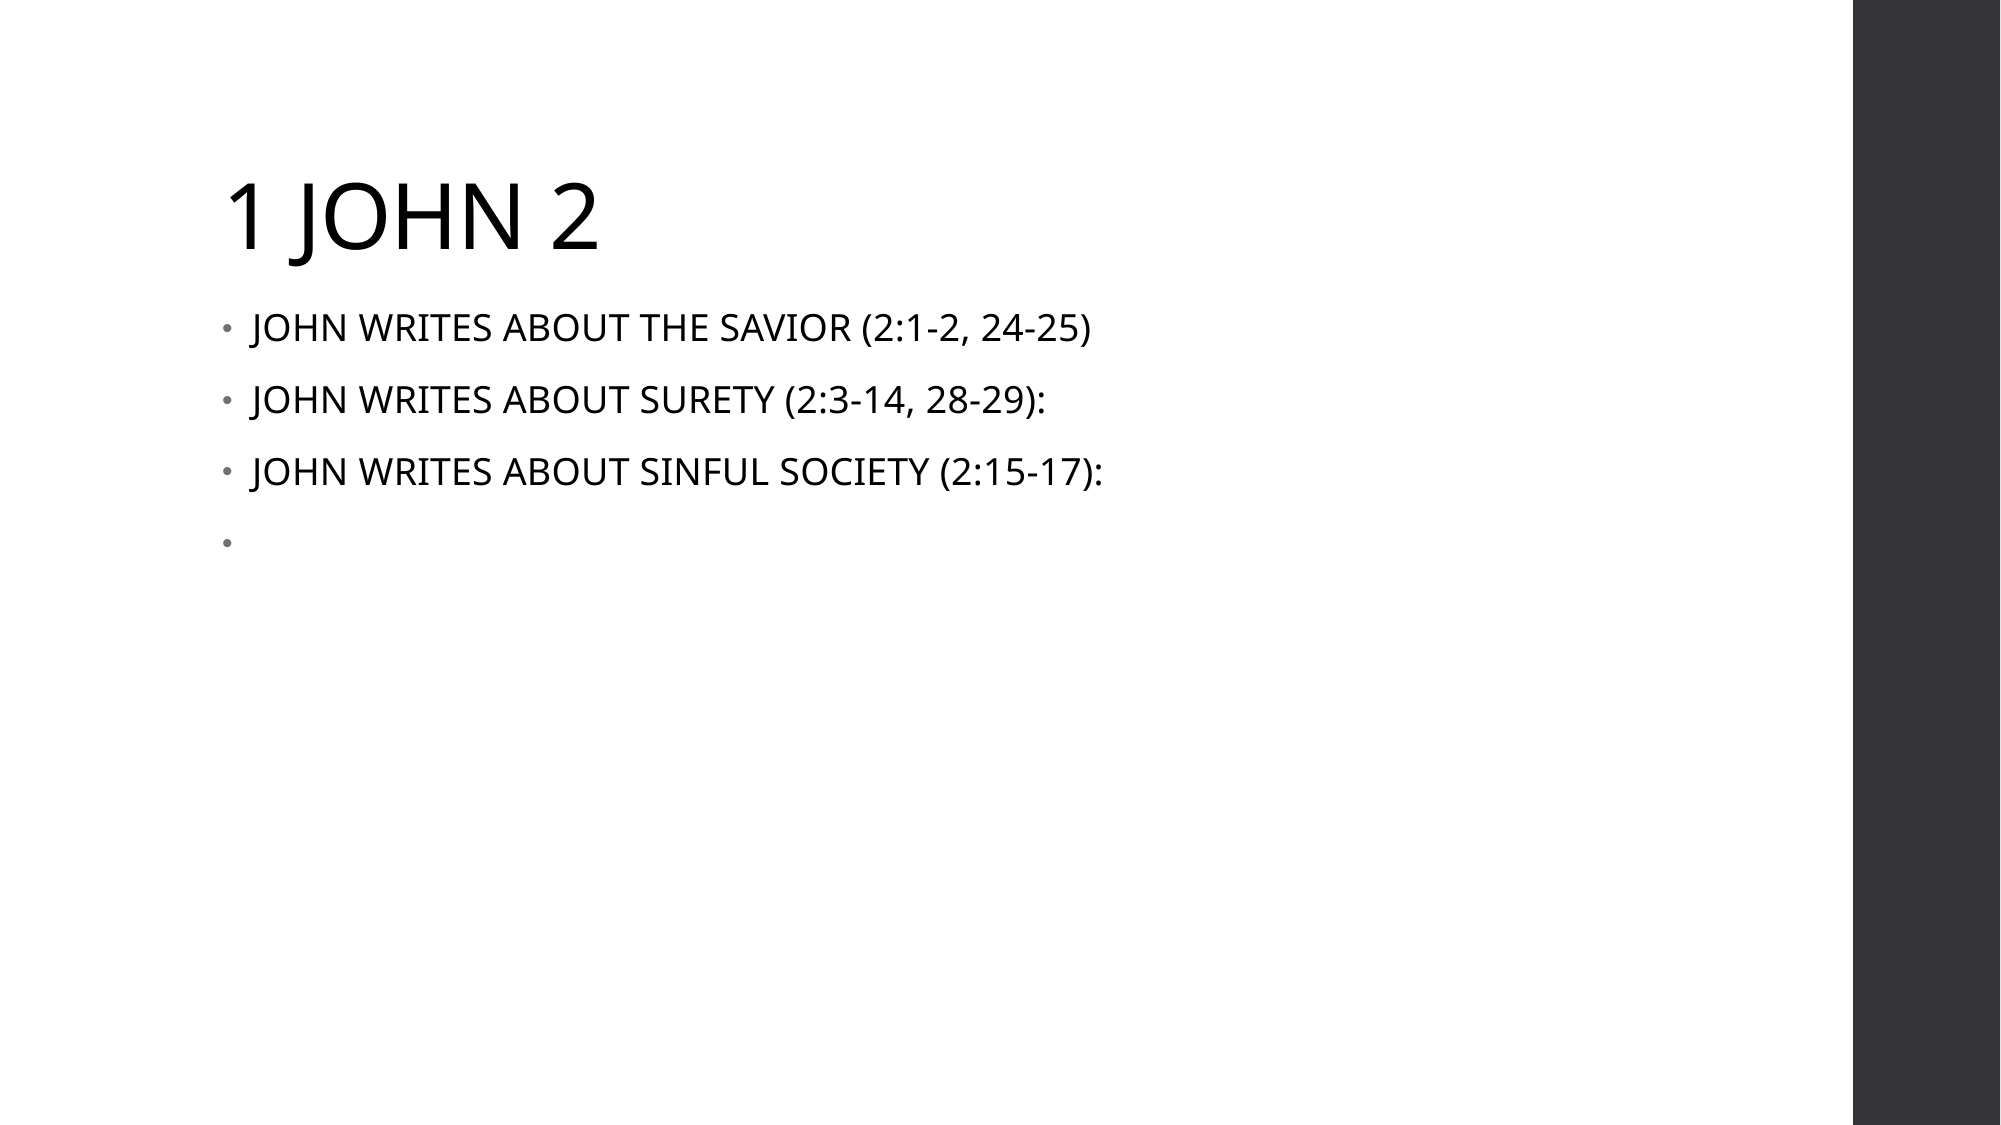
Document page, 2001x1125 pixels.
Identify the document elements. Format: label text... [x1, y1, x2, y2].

title 1 JOHN 2 [206, 60, 1797, 278]
list JOHN WRITES ABOUT THE SAVIOR (2:1-2, 24-25) JOHN WRITES ABOUT SURETY (2:3-14, 28-29): JOHN WRITES ABOUT SINFUL SOCIETY (2:15-17): [206, 299, 1617, 1014]
